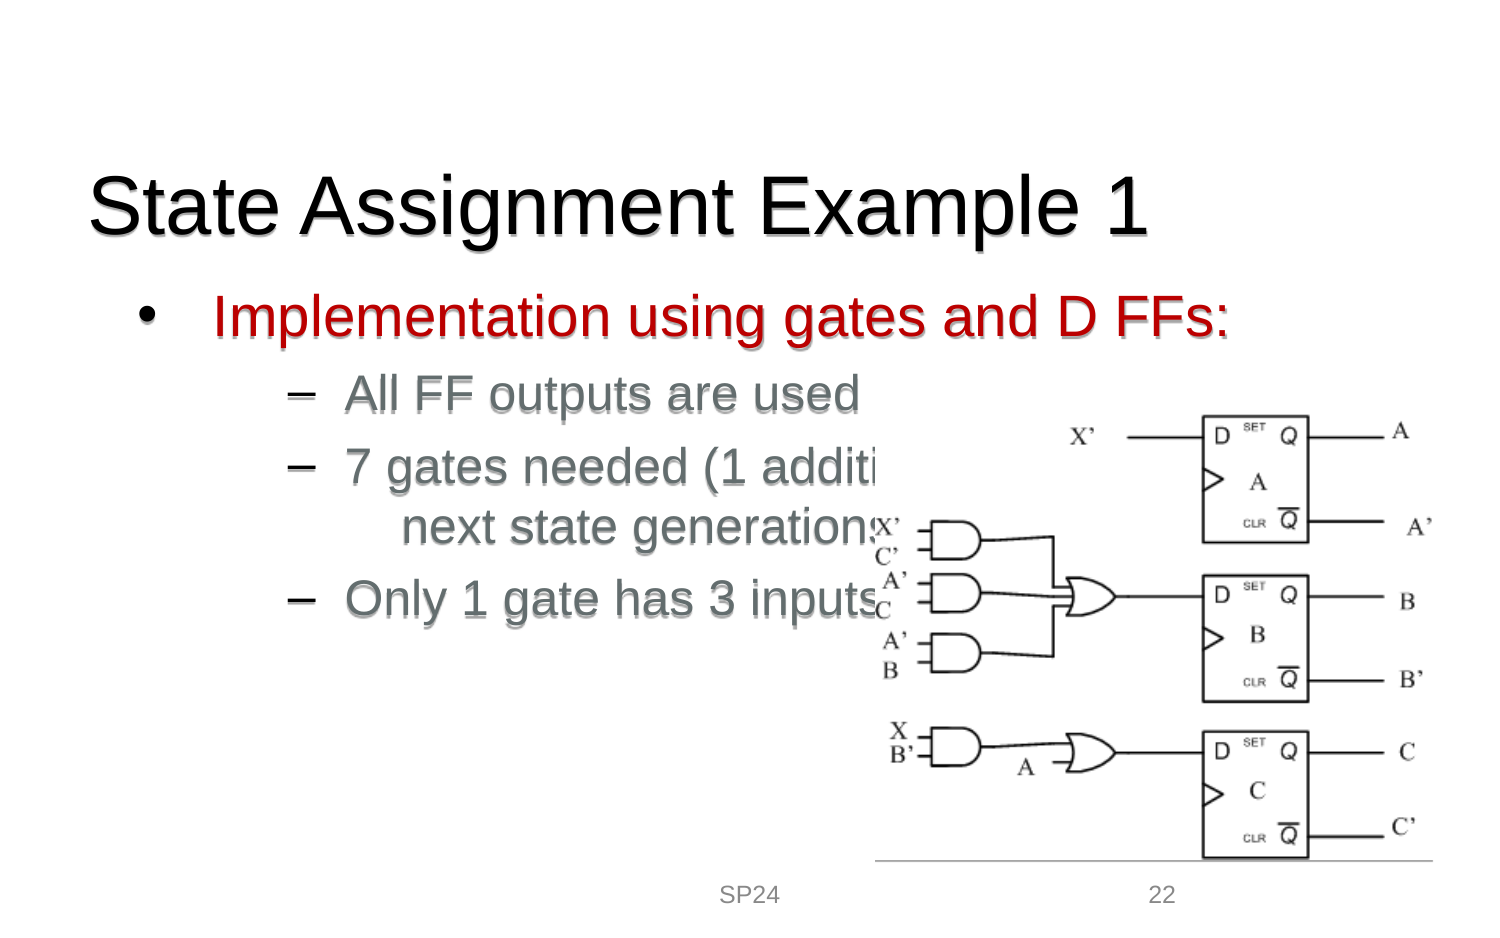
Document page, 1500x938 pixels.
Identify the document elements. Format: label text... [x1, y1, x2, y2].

title State Assignment Example 1 [72, 143, 1434, 251]
picture [875, 412, 1435, 860]
slide_number <number> [1133, 868, 1471, 919]
list Implementation using gates and D FFs: All FF outputs are used 7 gates needed (1 additional inverter for X) for next state generations Only 1 gate has 3 inputs [122, 270, 1434, 849]
footer SP24 [496, 868, 1004, 919]
